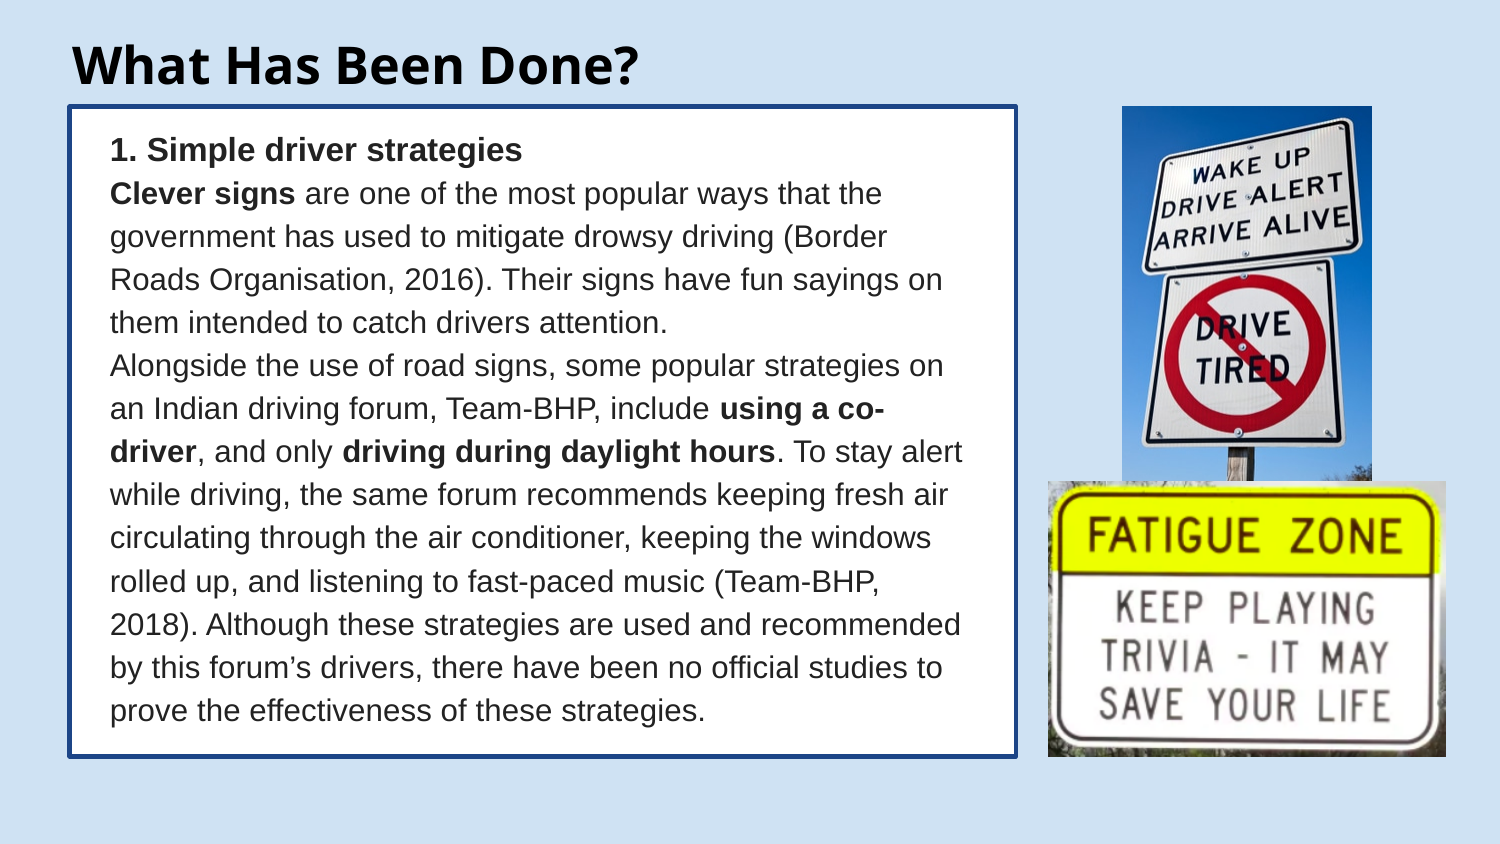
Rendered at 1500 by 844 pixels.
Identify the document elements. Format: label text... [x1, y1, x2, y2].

text_box 1. Simple driver strategies Clever signs are one of the most popular ways that the government has used to mitigate drowsy driving (Border Roads Organisation, 2016). Their signs have fun sayings on them intended to catch drivers attention. Alongside the use of road signs, some popular strategies on an Indian driving forum, Team-BHP, include using a co-driver, and only driving during daylight hours. To stay alert while driving, the same forum recommends keeping fresh air circulating through the air conditioner, keeping the windows rolled up, and listening to fast-paced music (Team-BHP, 2018). Although these strategies are used and recommended by this forum’s drivers, there have been no official studies to prove the effectiveness of these strategies. [69, 106, 1016, 757]
picture [1048, 106, 1446, 757]
text_box What Has Been Done? [57, 17, 1327, 107]
